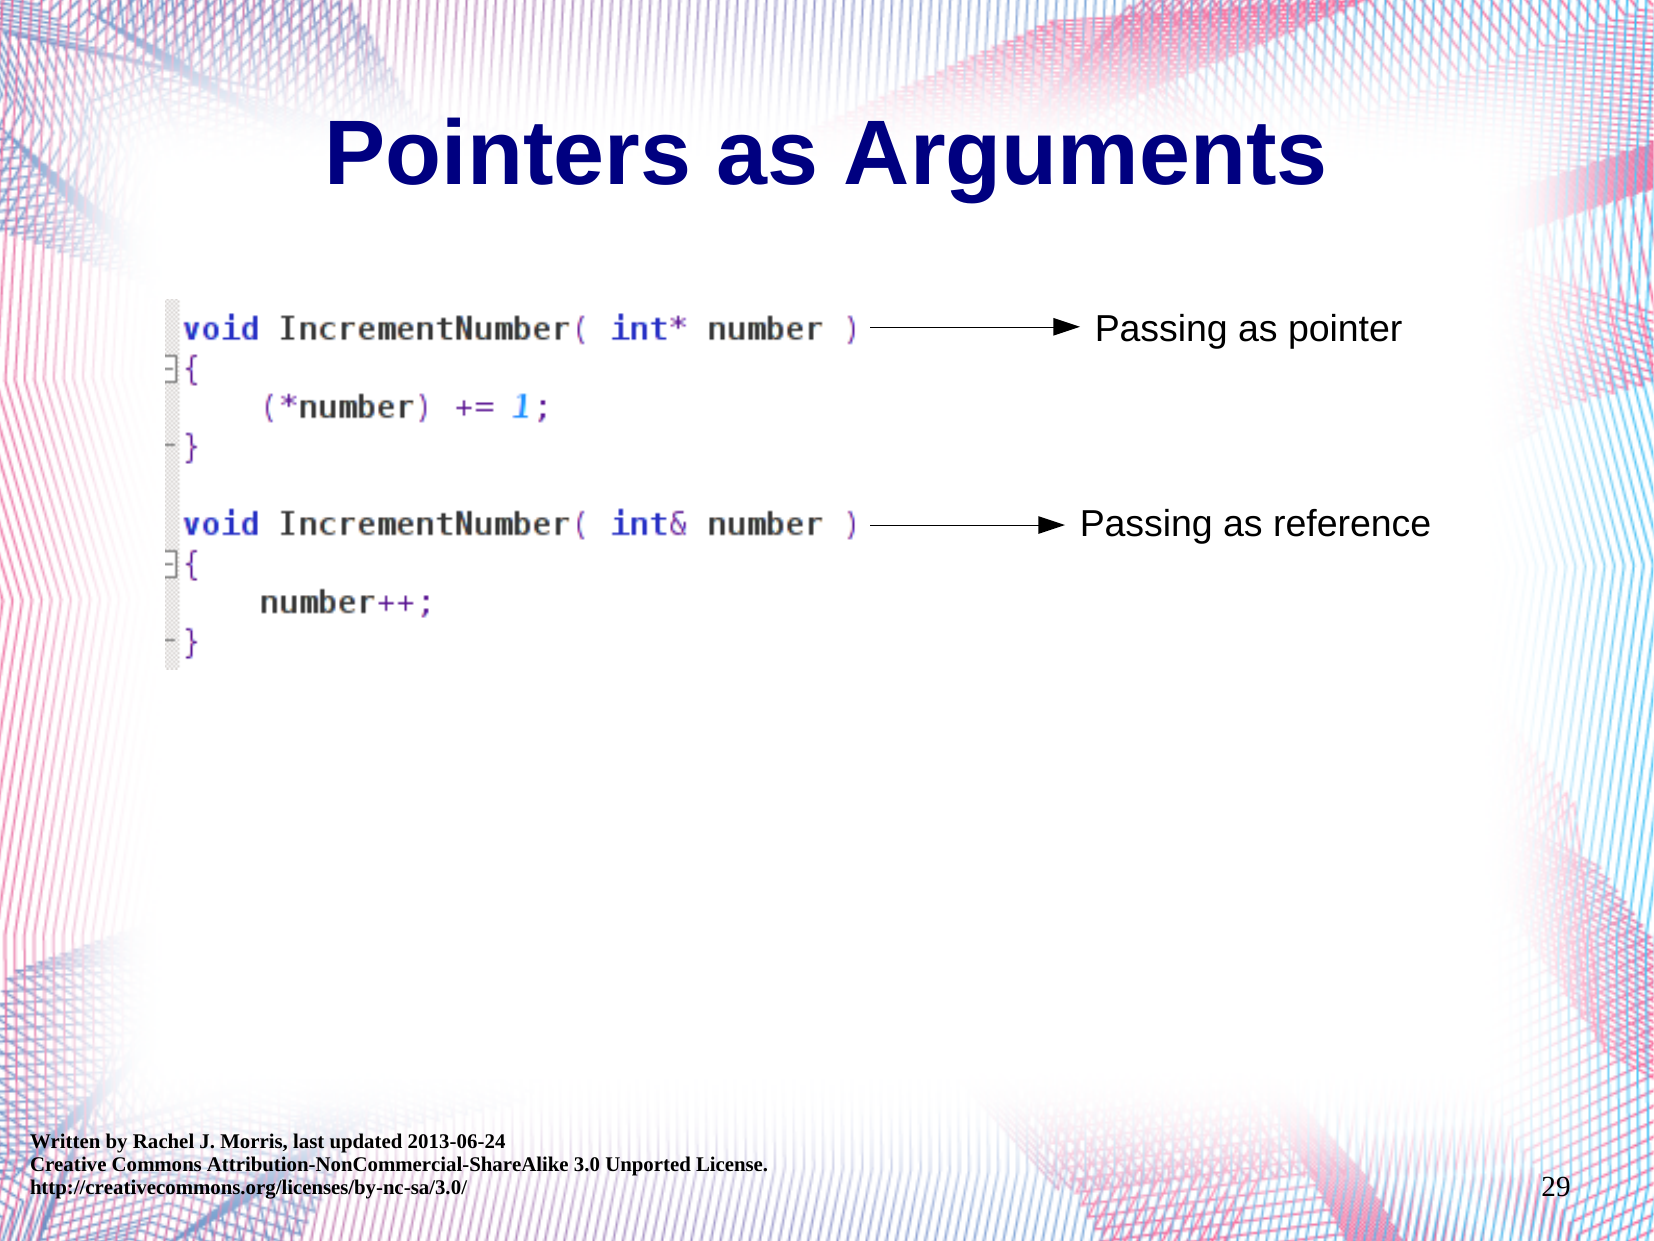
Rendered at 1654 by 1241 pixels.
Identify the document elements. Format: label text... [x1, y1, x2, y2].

title Pointers as Arguments [82, 49, 1571, 257]
picture [0, 0, 1654, 1241]
text_box Passing as reference [1065, 495, 1516, 552]
text_box Passing as pointer [1080, 300, 1531, 357]
